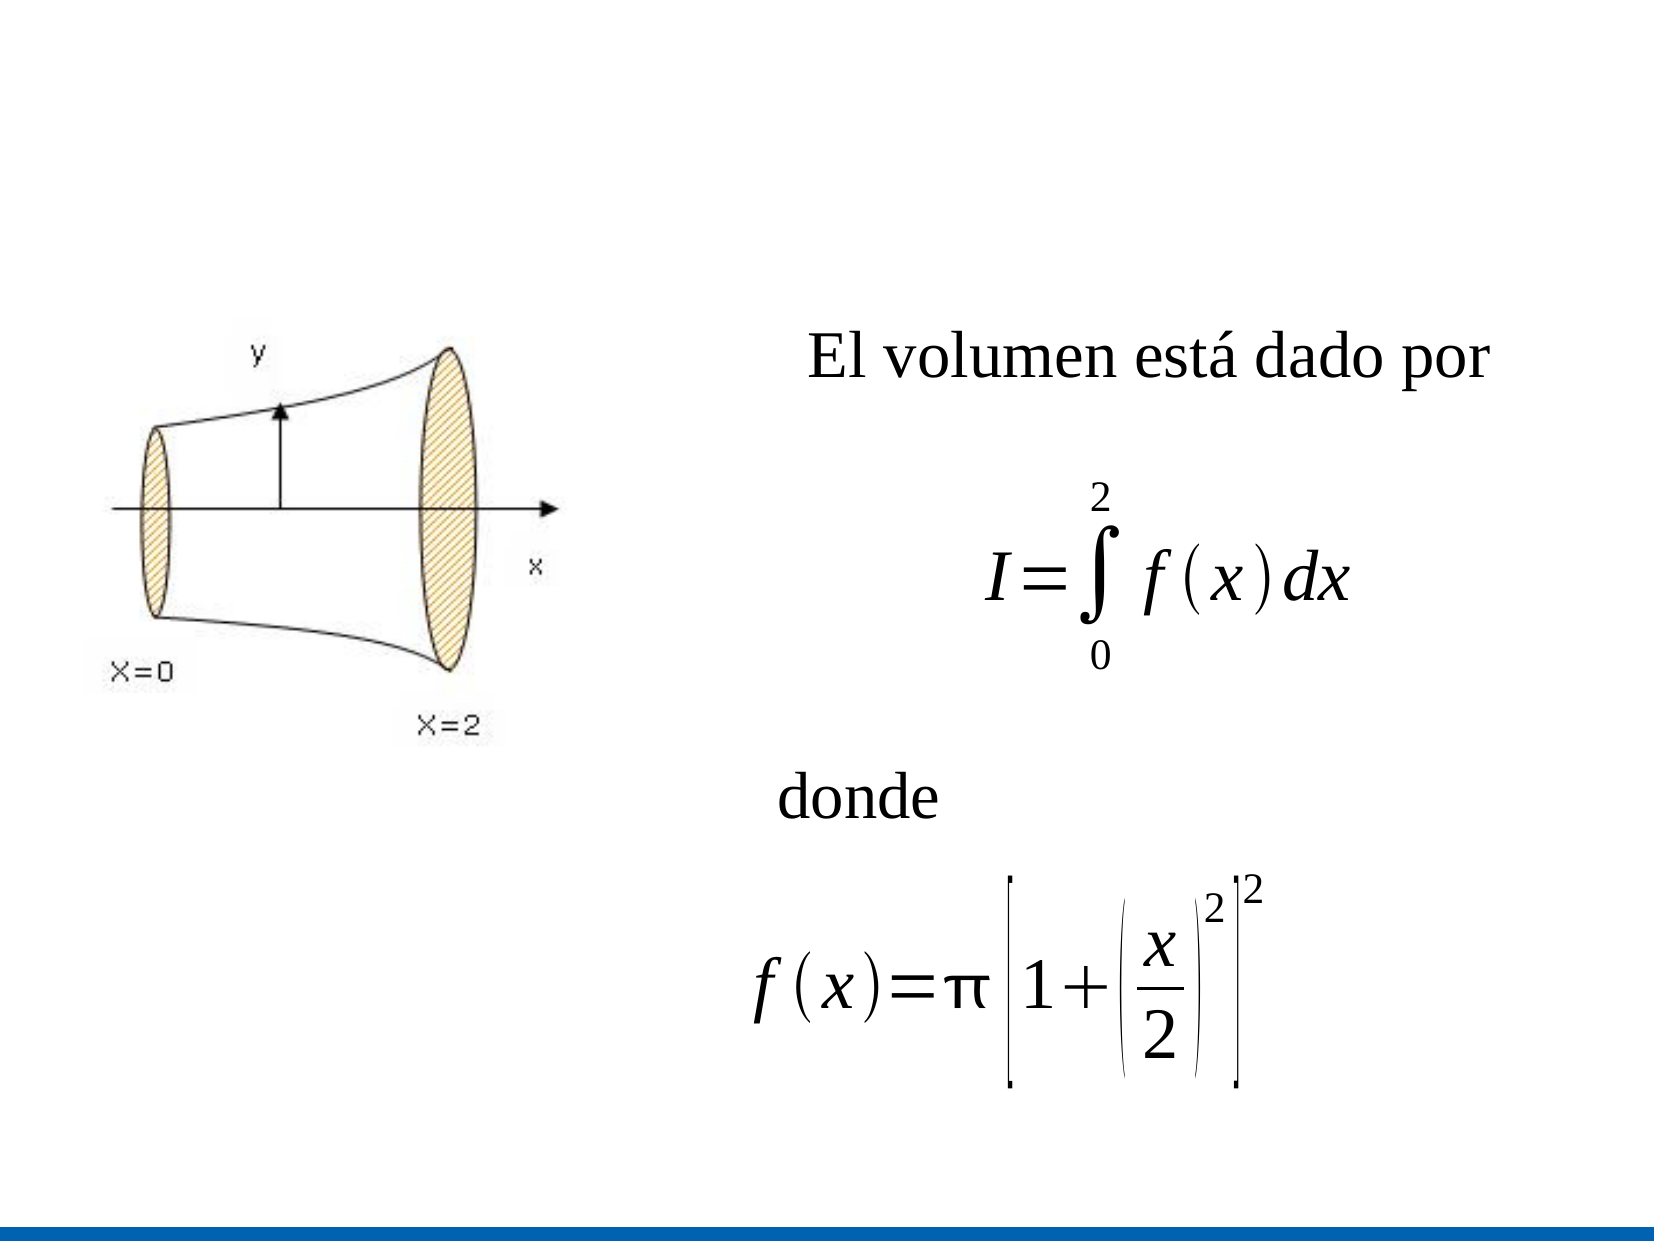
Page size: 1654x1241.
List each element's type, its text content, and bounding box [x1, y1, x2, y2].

text_box donde [152, 735, 1565, 857]
chart [974, 472, 1357, 679]
chart [744, 864, 1270, 1093]
subtitle El volumen está dado por [679, 295, 1621, 416]
picture [29, 301, 591, 798]
